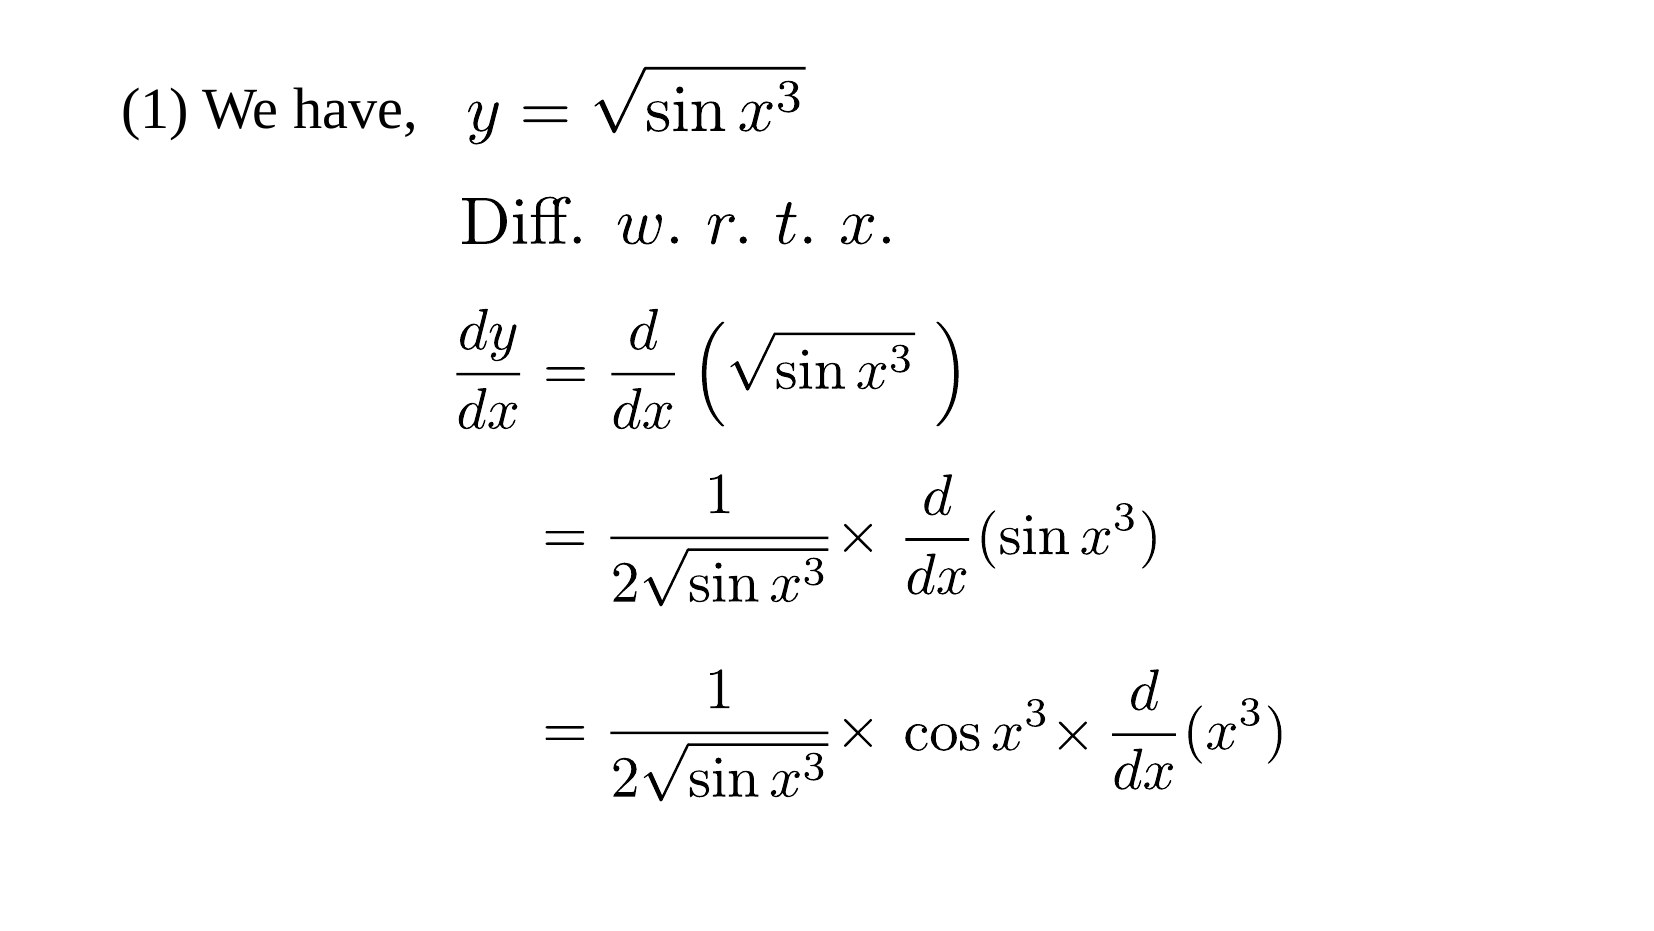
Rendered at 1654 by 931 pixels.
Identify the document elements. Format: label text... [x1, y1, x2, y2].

text_box [905, 474, 1156, 595]
text_box [1112, 669, 1282, 790]
text_box [456, 308, 959, 430]
text_box [545, 669, 873, 802]
title (1) We have, [47, 37, 1607, 898]
text_box [905, 698, 1087, 751]
text_box [462, 196, 891, 245]
text_box [468, 66, 806, 145]
text_box [545, 474, 873, 607]
